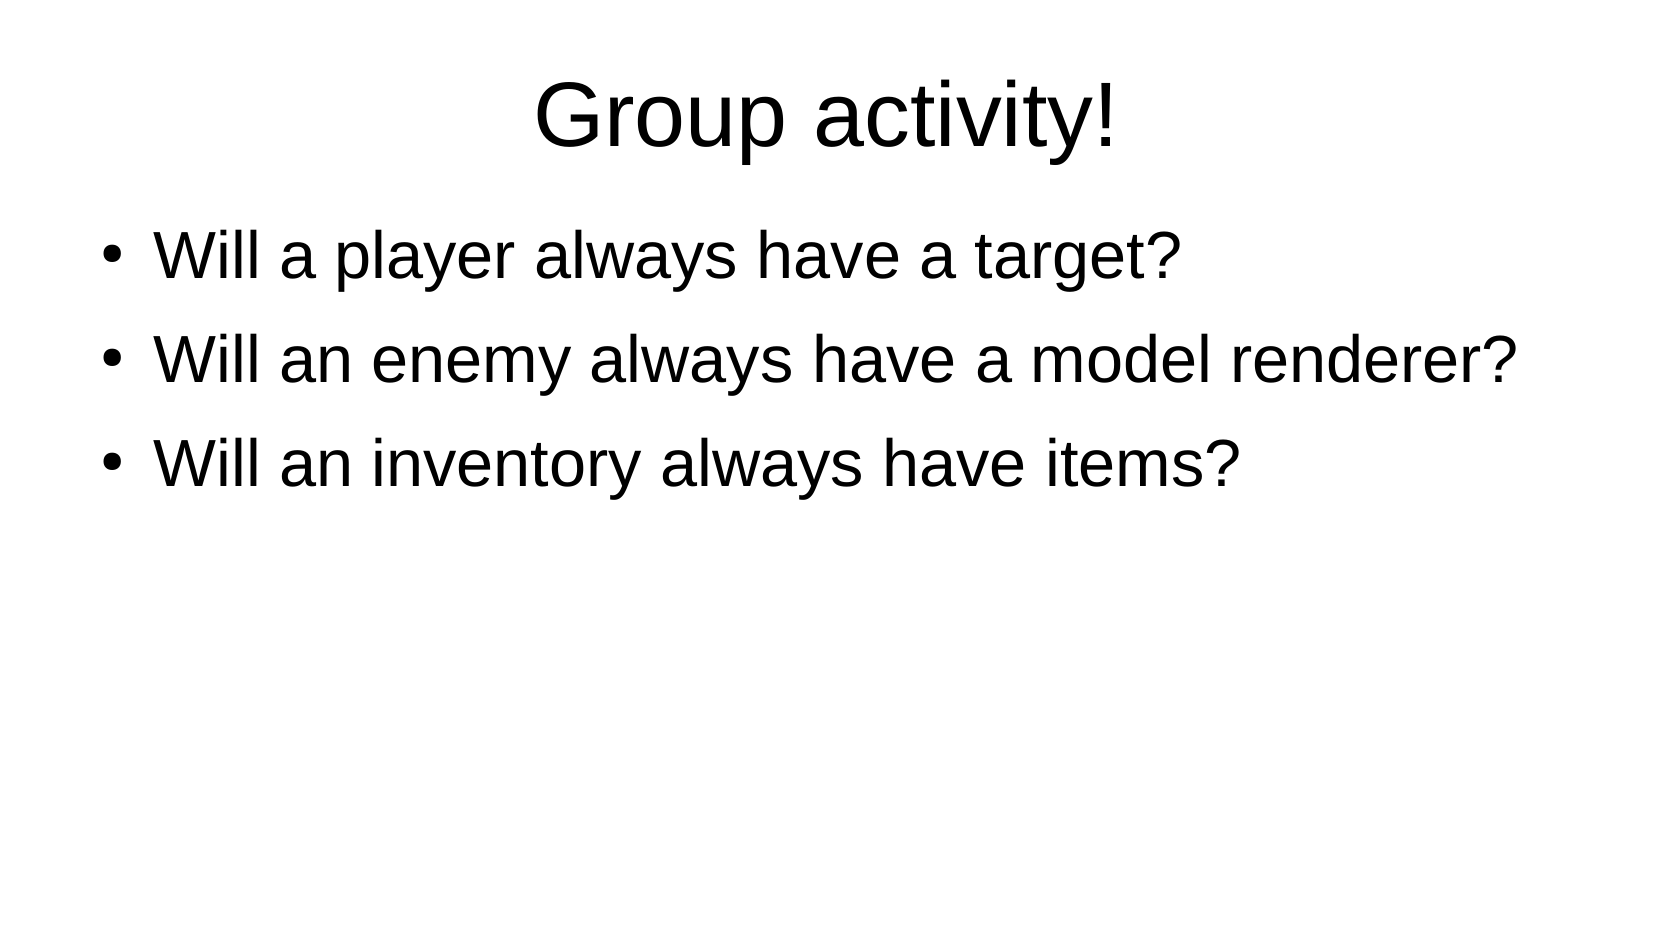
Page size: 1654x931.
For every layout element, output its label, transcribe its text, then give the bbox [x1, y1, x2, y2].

title Group activity! [82, 37, 1571, 193]
list Will a player always have a target? Will an enemy always have a model renderer? Will an inventory always have items? [82, 217, 1571, 758]
